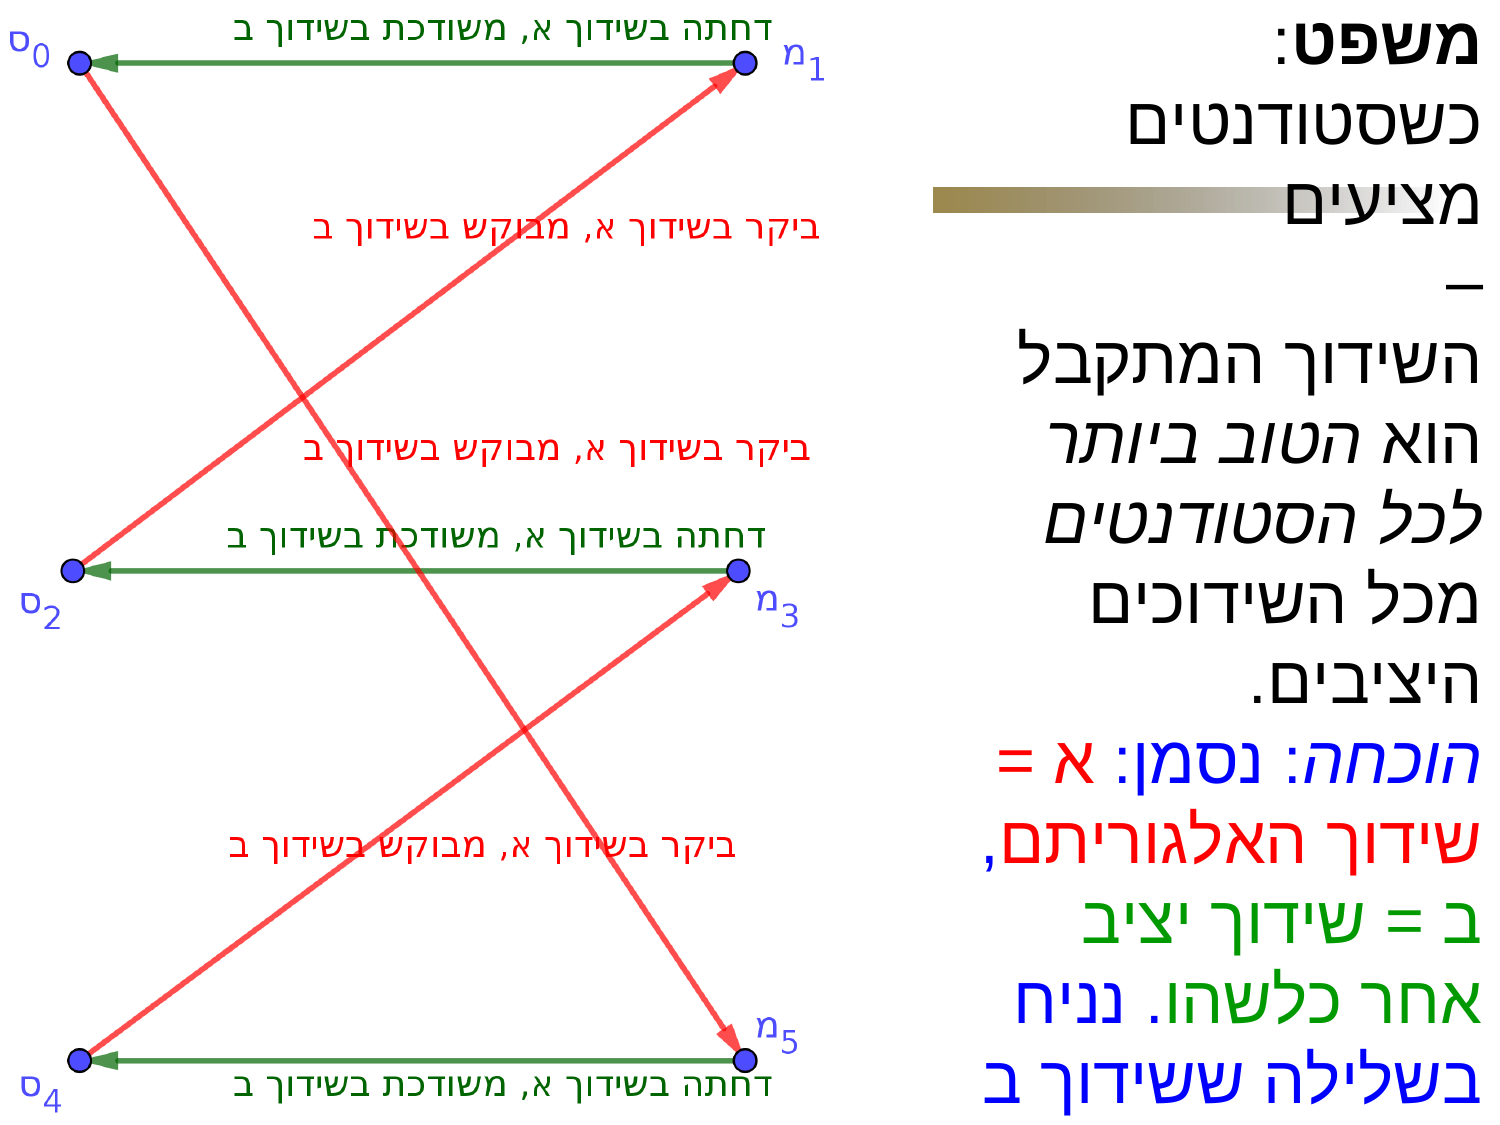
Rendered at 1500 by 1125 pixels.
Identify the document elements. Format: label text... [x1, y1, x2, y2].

text_box משפט: כשסטודנטים מציעים – השידוך המתקבל הוא הטוב ביותר לכל הסטודנטים מכל השידוכים היציבים. הוכחה: נסמן: א = שידוך האלגוריתם, ב = שידוך יציב אחר כלשהו. נניח בשלילה ששידוך ב טוב יותר לסטודנט כלשהו 0. נגיע למעגל -> [942, 0, 1498, 1125]
picture [0, 0, 933, 1125]
